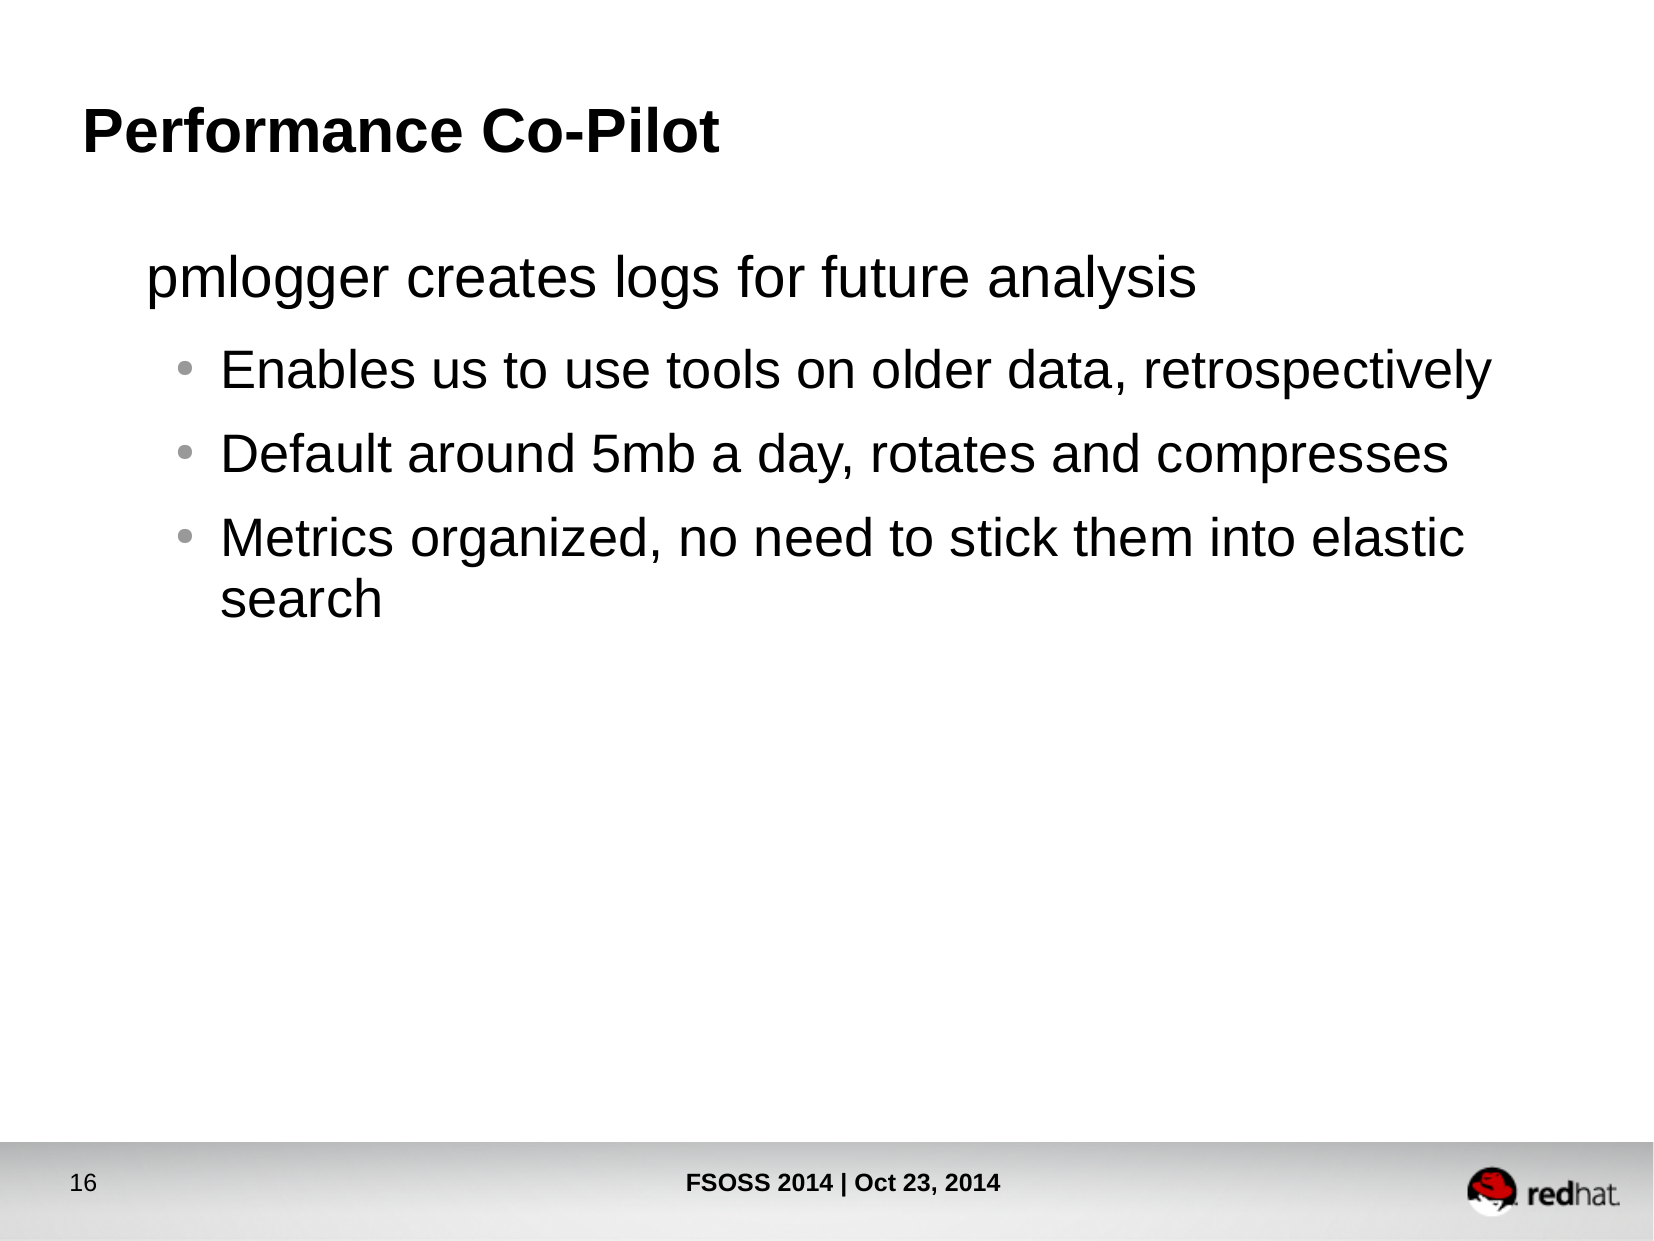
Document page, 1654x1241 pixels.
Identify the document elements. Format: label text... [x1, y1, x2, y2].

picture [0, 1142, 1654, 1241]
list pmlogger creates logs for future analysis Enables us to use tools on older data, retrospectively Default around 5mb a day, rotates and compresses Metrics organized, no need to stick them into elastic search [86, 244, 1576, 1039]
title Performance Co-Pilot [82, 37, 1571, 226]
